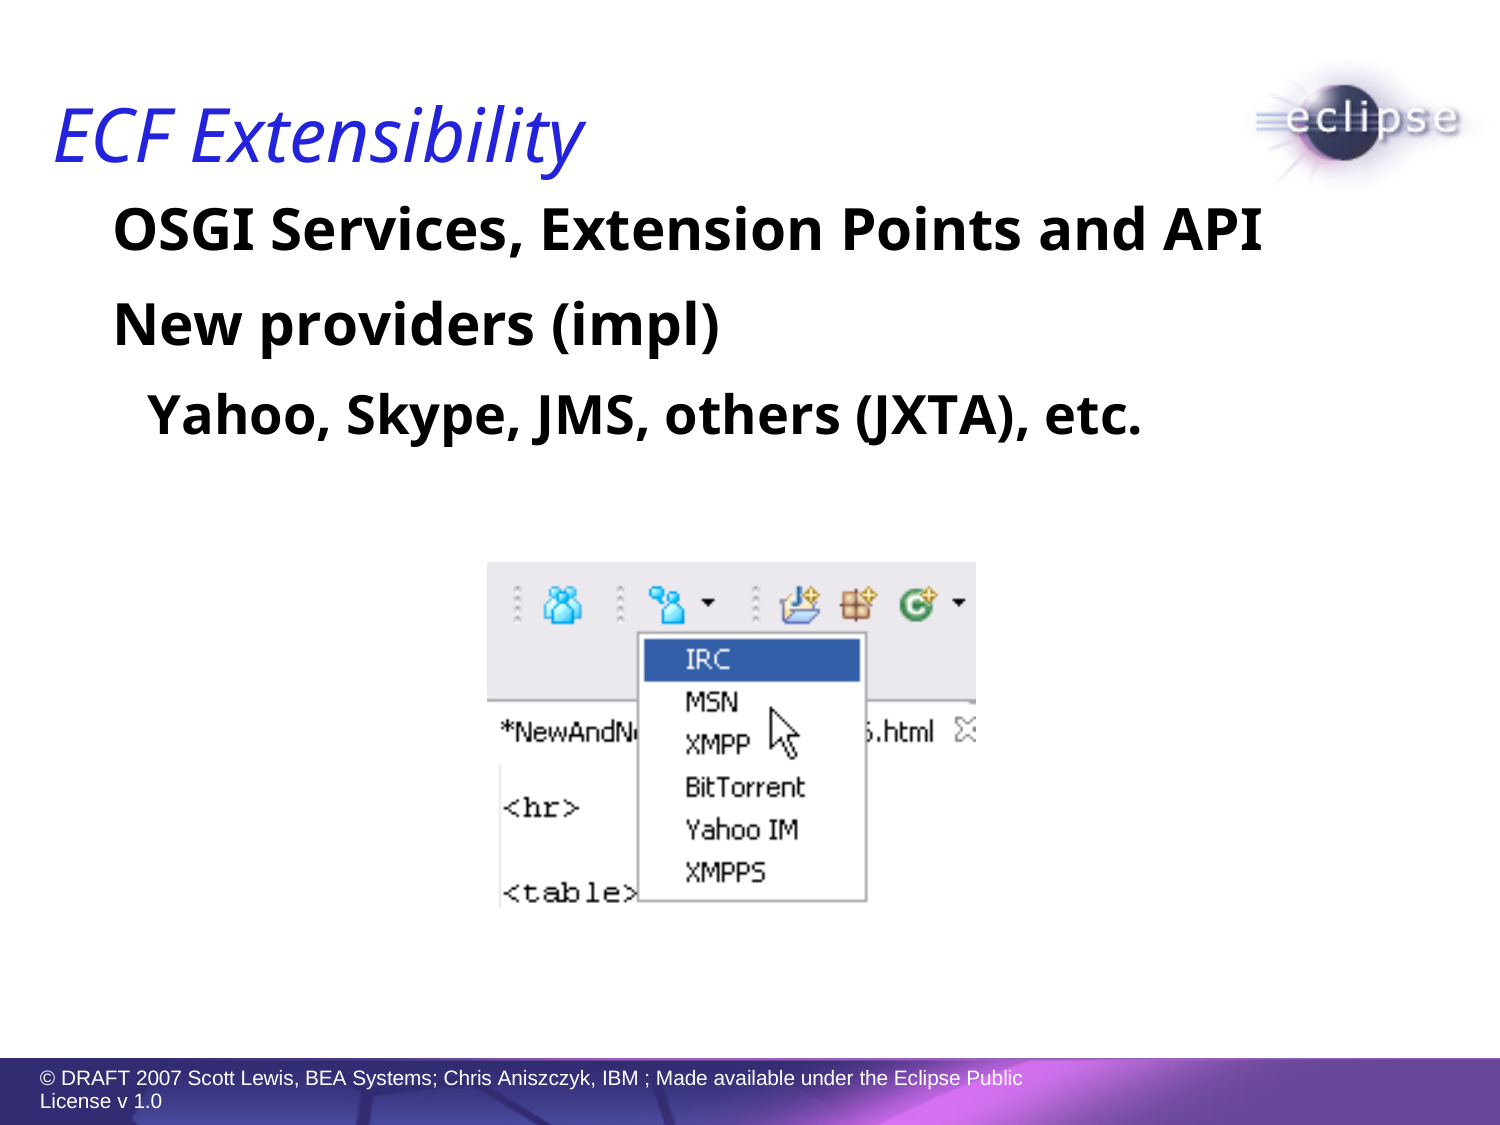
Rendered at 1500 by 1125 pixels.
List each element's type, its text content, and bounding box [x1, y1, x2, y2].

picture [0, 1058, 1500, 1125]
list OSGI Services, Extension Points and API New providers (impl) Yahoo, Skype, JMS, others (JXTA), etc. [112, 187, 1326, 1020]
title ECF Extensibility [37, 75, 1232, 267]
picture [1222, 60, 1500, 191]
picture [487, 562, 976, 908]
